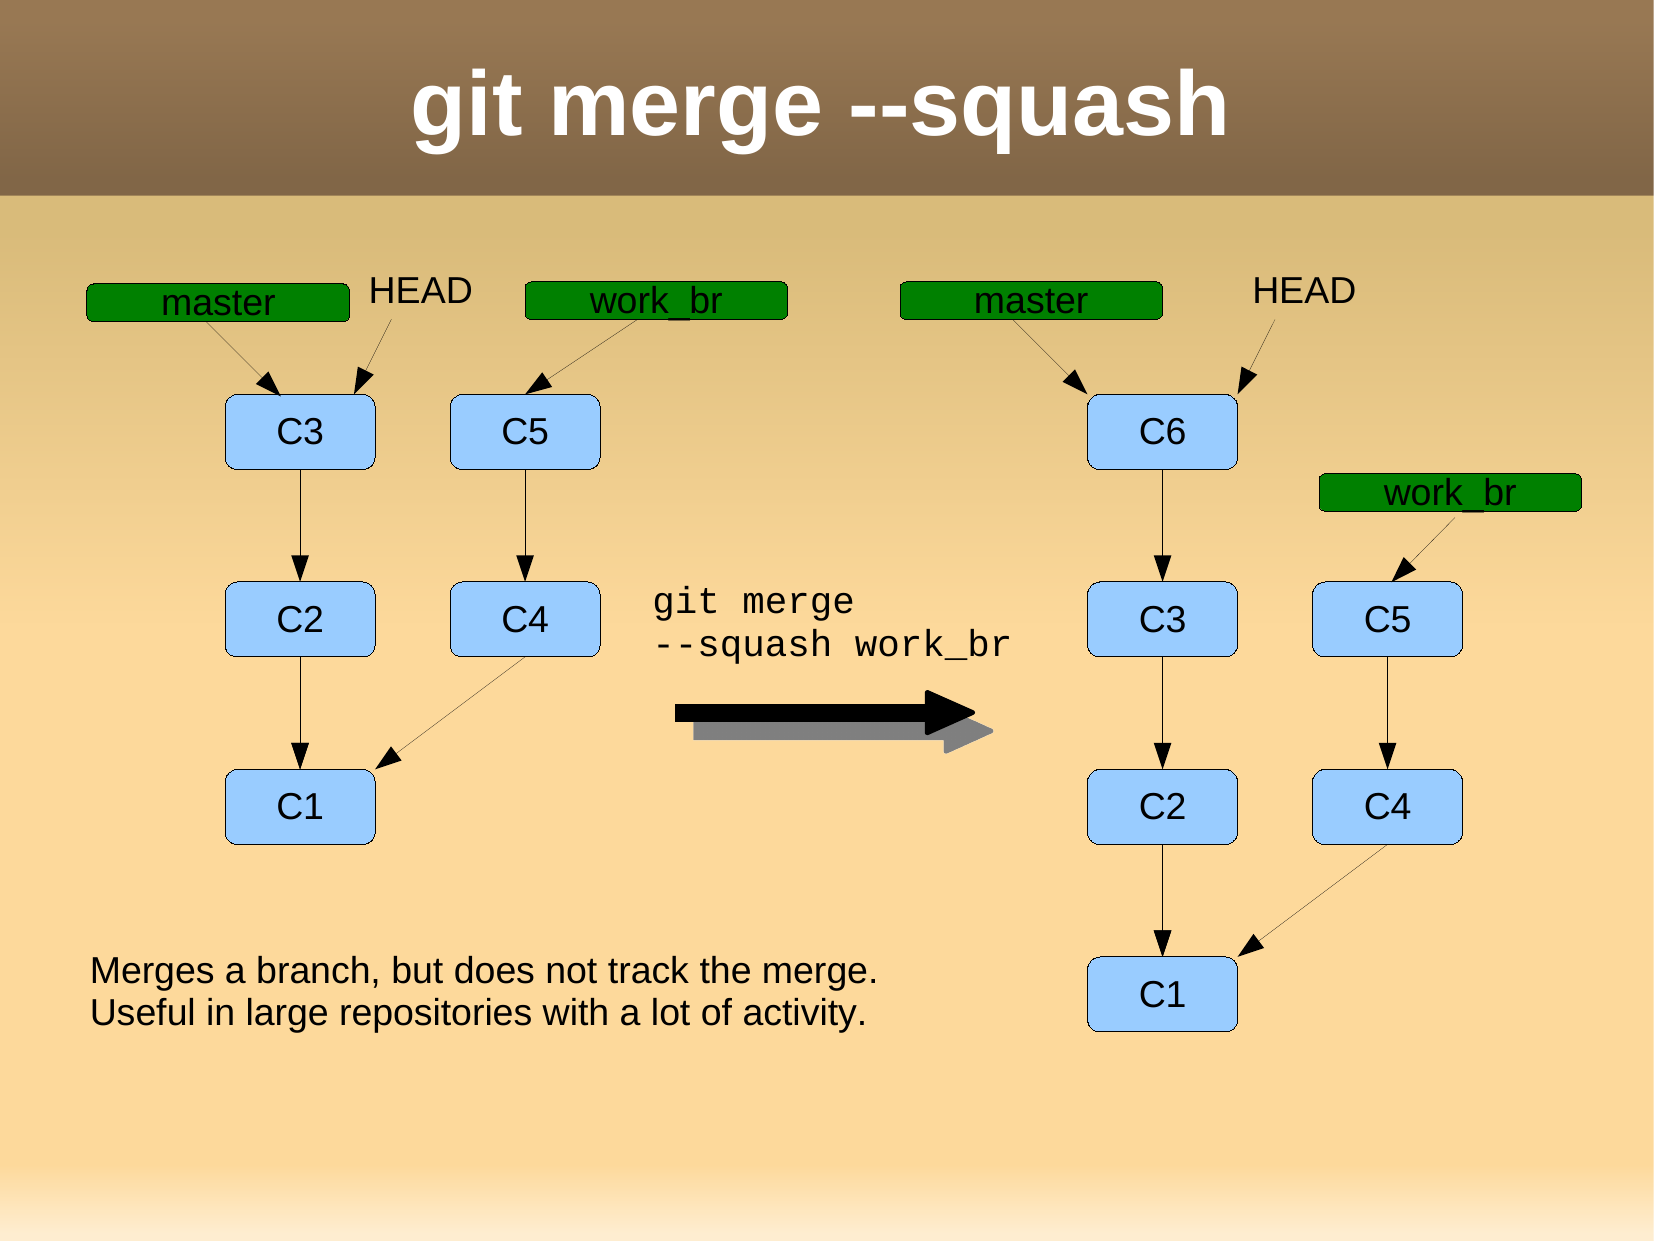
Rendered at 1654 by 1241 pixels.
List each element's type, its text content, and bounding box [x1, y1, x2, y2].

text_box C4 [1312, 769, 1463, 845]
text_box HEAD [1237, 262, 1372, 320]
text_box master [86, 283, 350, 322]
text_box work_br [1319, 473, 1582, 512]
text_box C1 [225, 769, 376, 845]
text_box C1 [1087, 956, 1238, 1032]
text_box C5 [450, 394, 601, 470]
text_box C6 [1087, 394, 1238, 470]
text_box C5 [1312, 581, 1463, 657]
text_box C4 [450, 581, 601, 657]
text_box C3 [1087, 581, 1238, 657]
text_box C3 [225, 394, 376, 470]
text_box HEAD [353, 262, 488, 320]
text_box C2 [225, 581, 376, 657]
title git merge --squash [76, 7, 1565, 200]
picture [0, 0, 1654, 1241]
text_box Merges a branch, but does not track the merge. Useful in large repositories with a lot of activity. [75, 942, 976, 1042]
text_box work_br [525, 281, 788, 320]
text_box master [900, 281, 1163, 320]
text_box C2 [1087, 769, 1238, 845]
text_box git merge --squash work_br [637, 575, 1028, 676]
